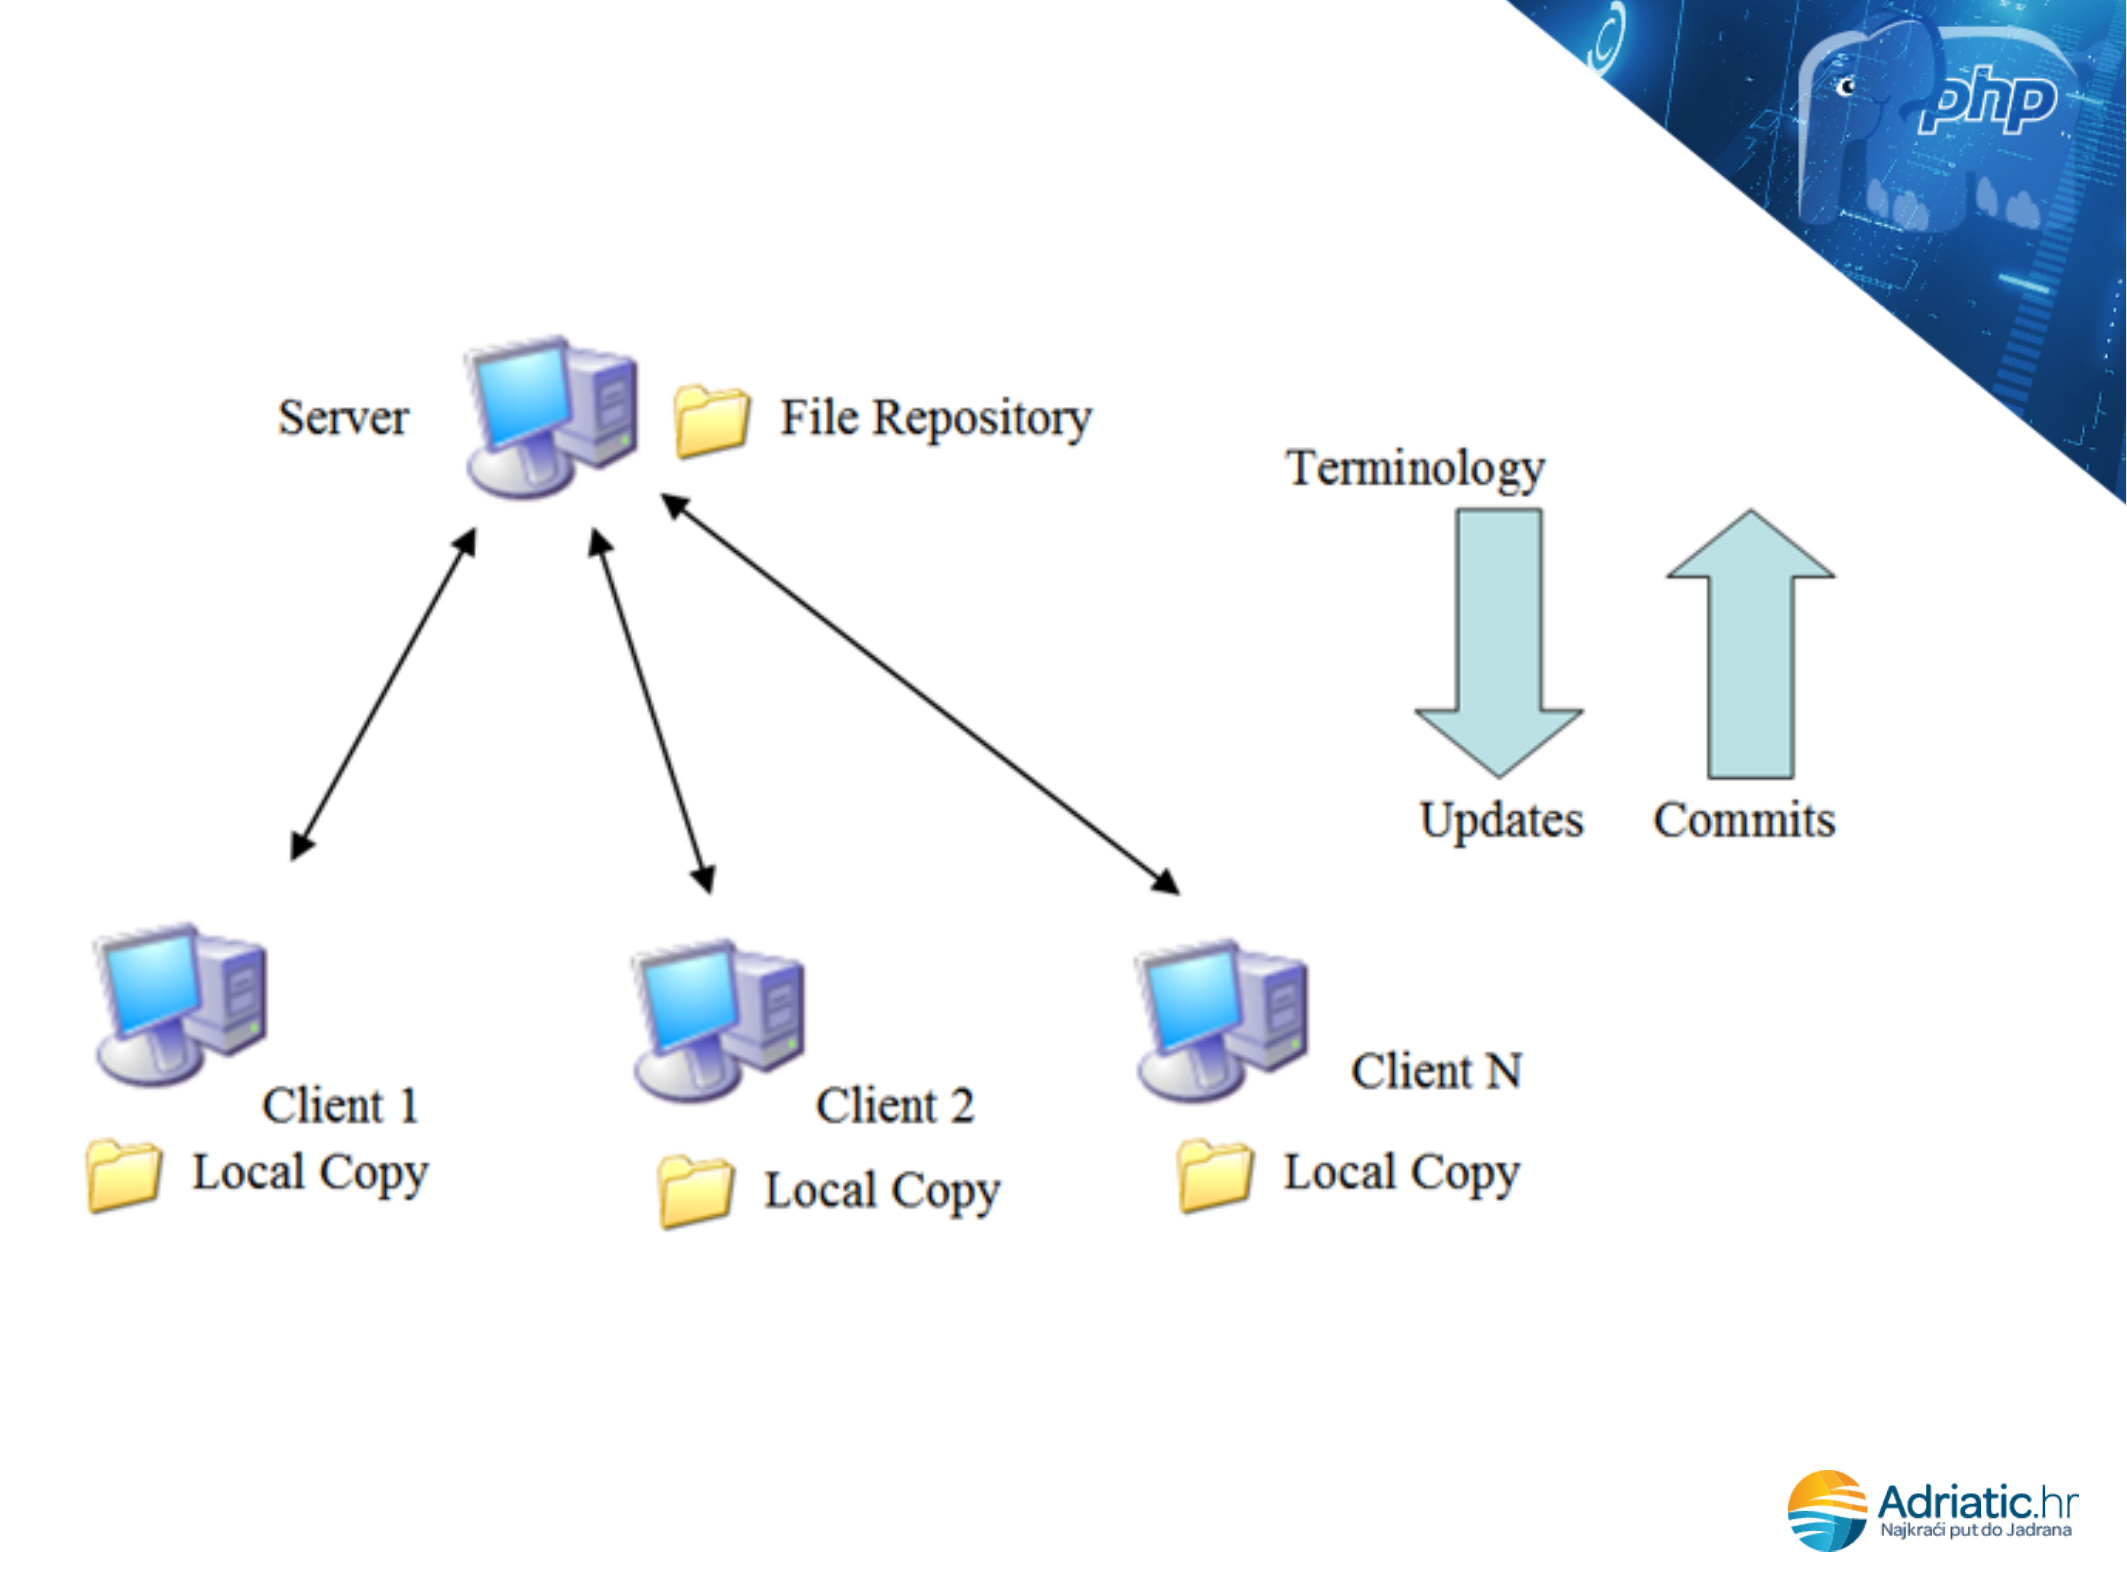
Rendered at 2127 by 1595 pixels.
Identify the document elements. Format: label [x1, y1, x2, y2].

picture [50, 0, 2127, 1283]
picture [1788, 1470, 2079, 1552]
